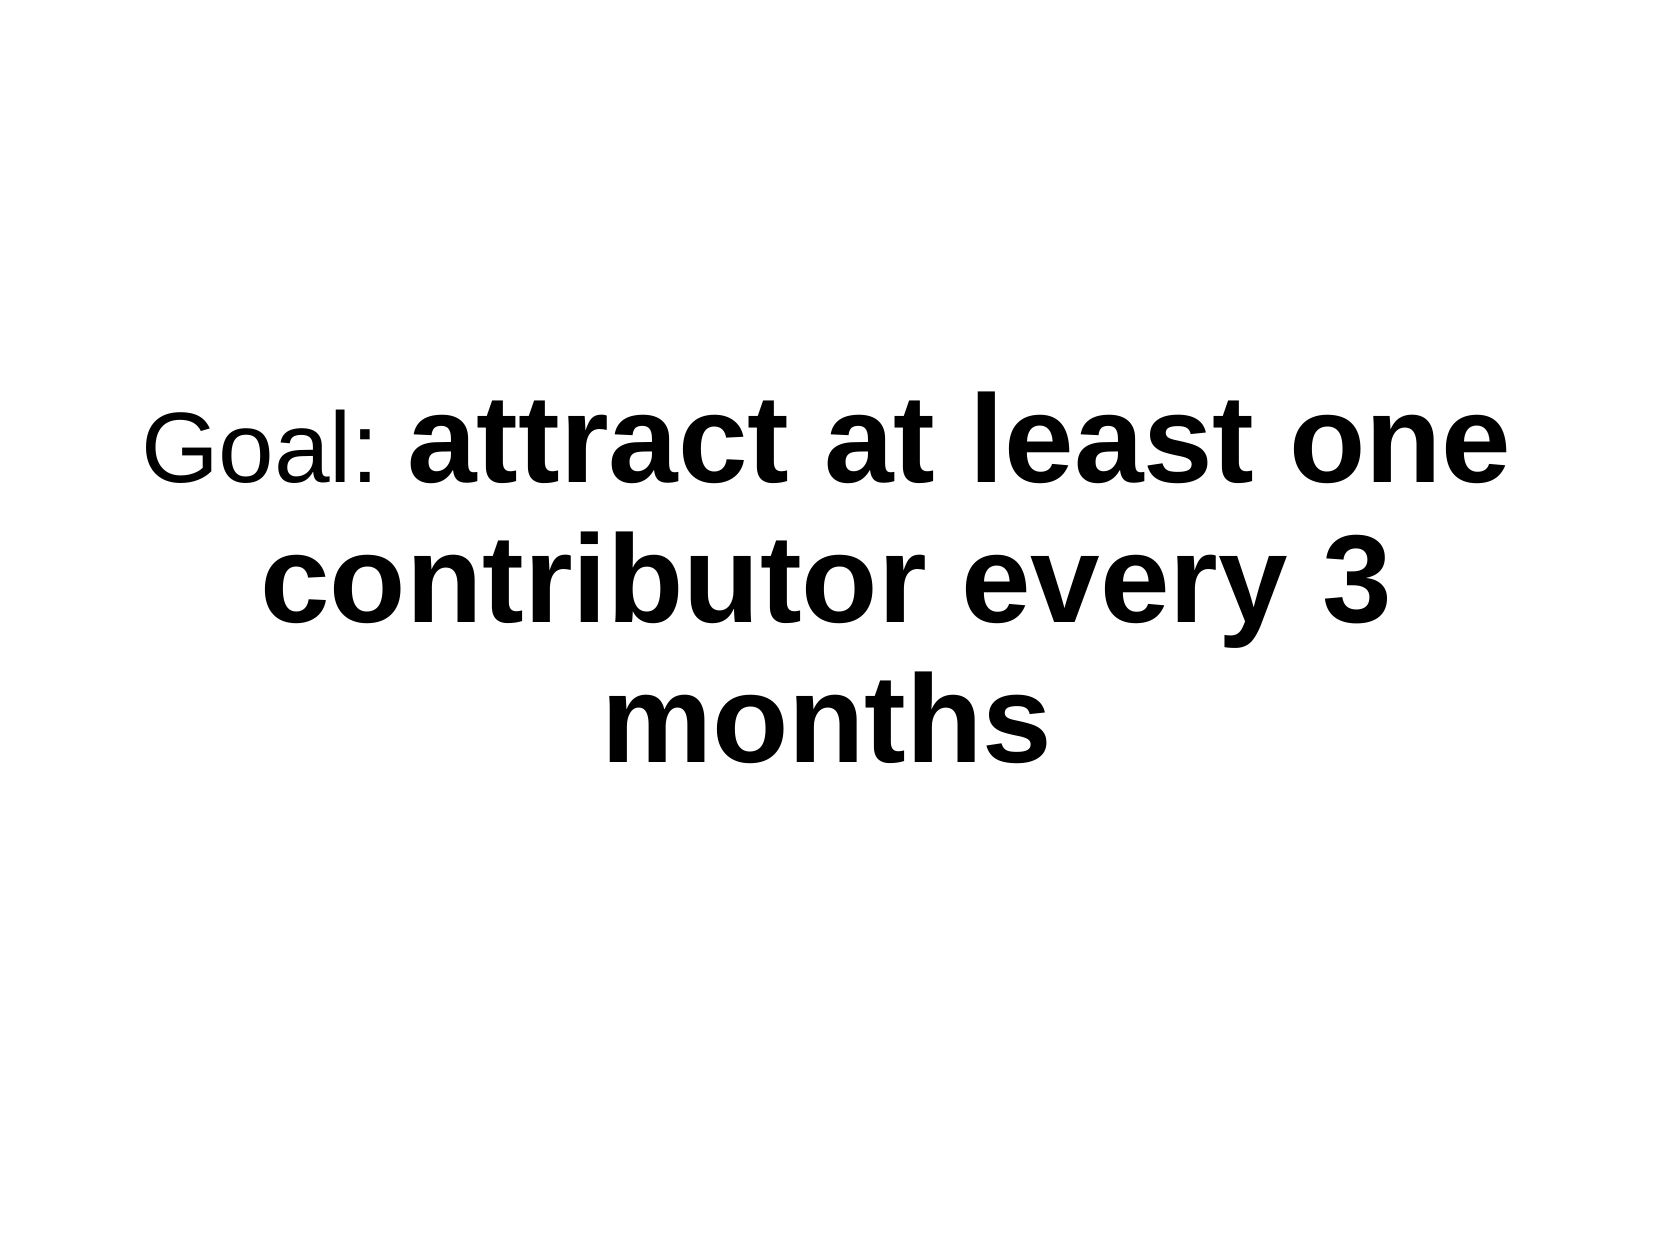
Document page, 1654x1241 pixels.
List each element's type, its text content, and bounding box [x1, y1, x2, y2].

subtitle Goal: attract at least one contributor every 3 months [82, 56, 1571, 1102]
